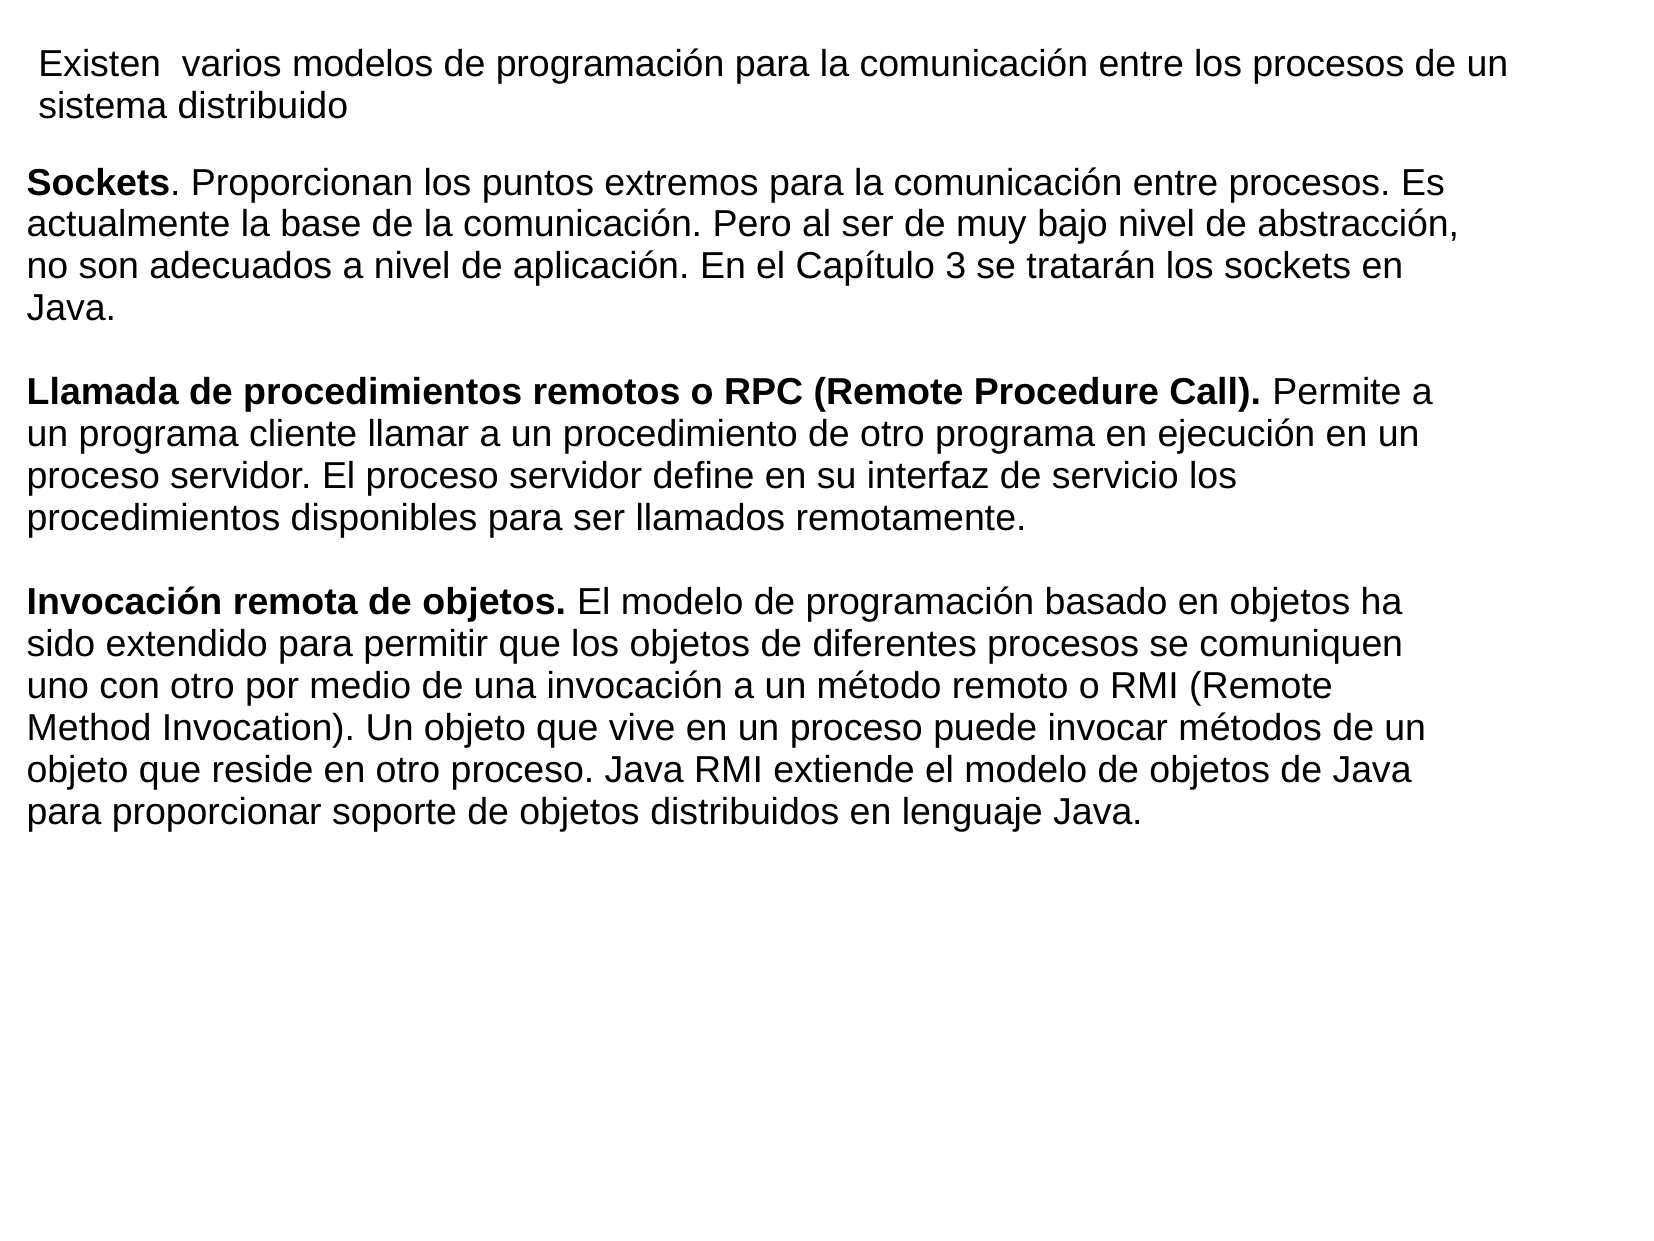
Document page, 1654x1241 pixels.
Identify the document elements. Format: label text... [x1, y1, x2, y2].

text_box Sockets. Proporcionan los puntos extremos para la comunicación entre procesos. Es actualmente la base de la comunicación. Pero al ser de muy bajo nivel de abstracción, no son adecuados a nivel de aplicación. En el Capítulo 3 se tratarán los sockets en Java. Llamada de procedimientos remotos o RPC (Remote Procedure Call). Permite a un programa cliente llamar a un procedimiento de otro programa en ejecución en un proceso servidor. El proceso servidor define en su interfaz de servicio los procedimientos disponibles para ser llamados remotamente. Invocación remota de objetos. El modelo de programación basado en objetos ha sido extendido para permitir que los objetos de diferentes procesos se comuniquen uno con otro por medio de una invocación a un método remoto o RMI (Remote Method Invocation). Un objeto que vive en un proceso puede invocar métodos de un objeto que reside en otro proceso. Java RMI extiende el modelo de objetos de Java para proporcionar soporte de objetos distribuidos en lenguaje Java. [11, 153, 1642, 845]
text_box Existen varios modelos de programación para la comunicación entre los procesos de un sistema distribuido [23, 35, 1642, 153]
